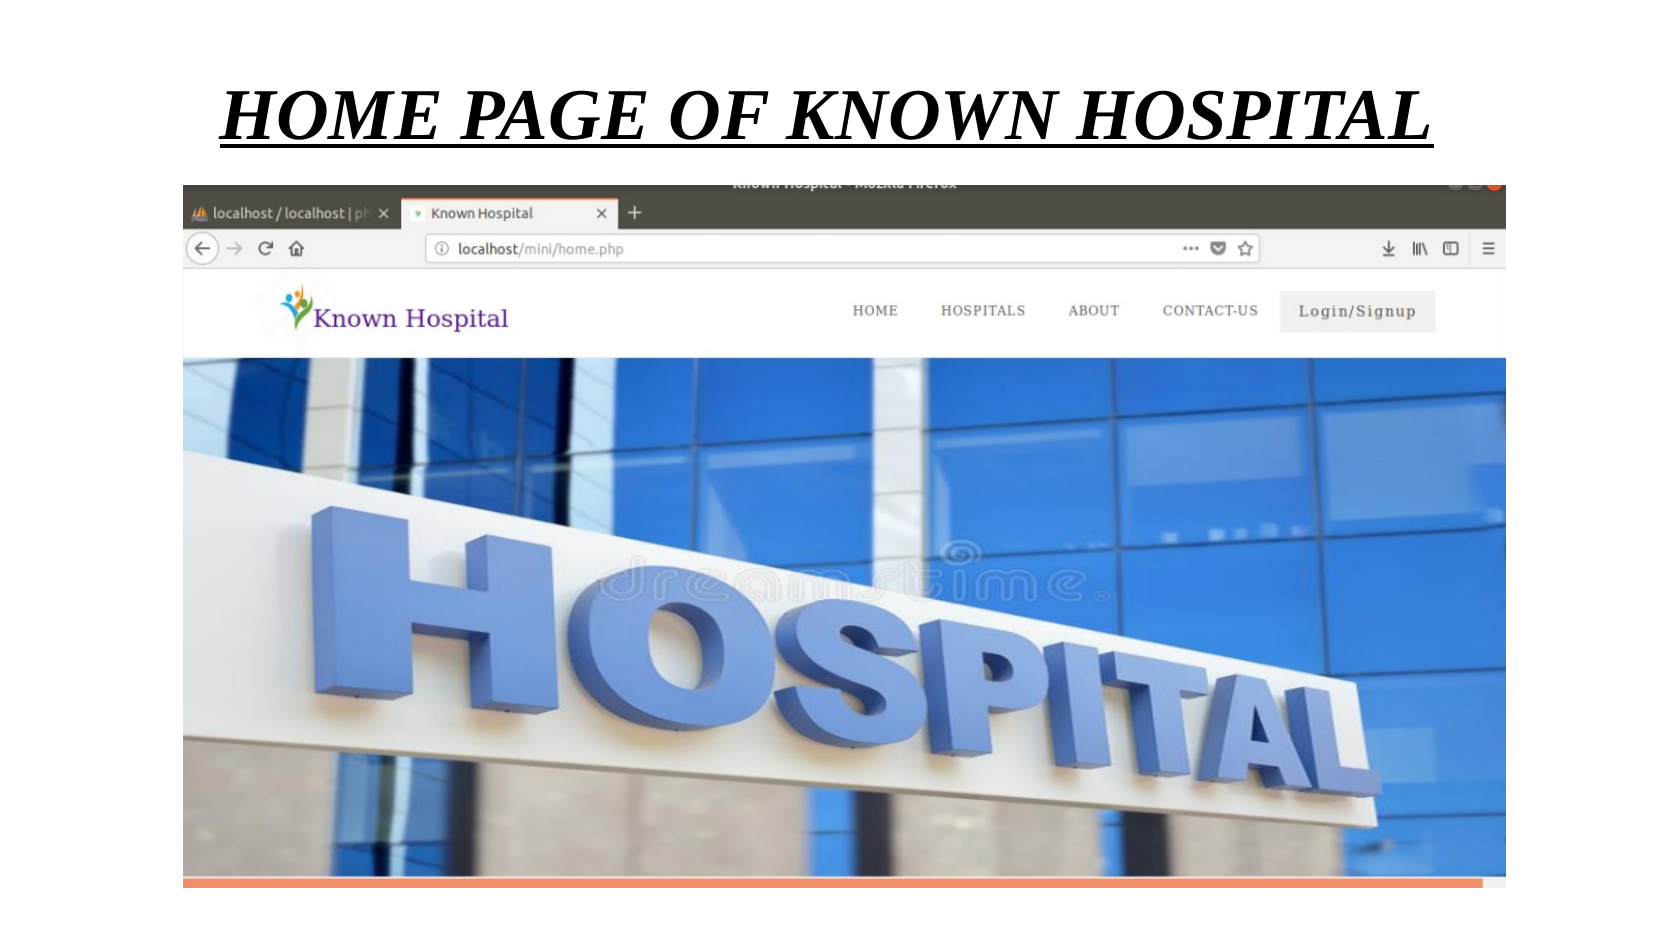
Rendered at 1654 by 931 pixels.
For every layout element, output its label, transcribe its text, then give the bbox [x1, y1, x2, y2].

title HOME PAGE OF KNOWN HOSPITAL [82, 37, 1571, 193]
picture [183, 185, 1506, 888]
